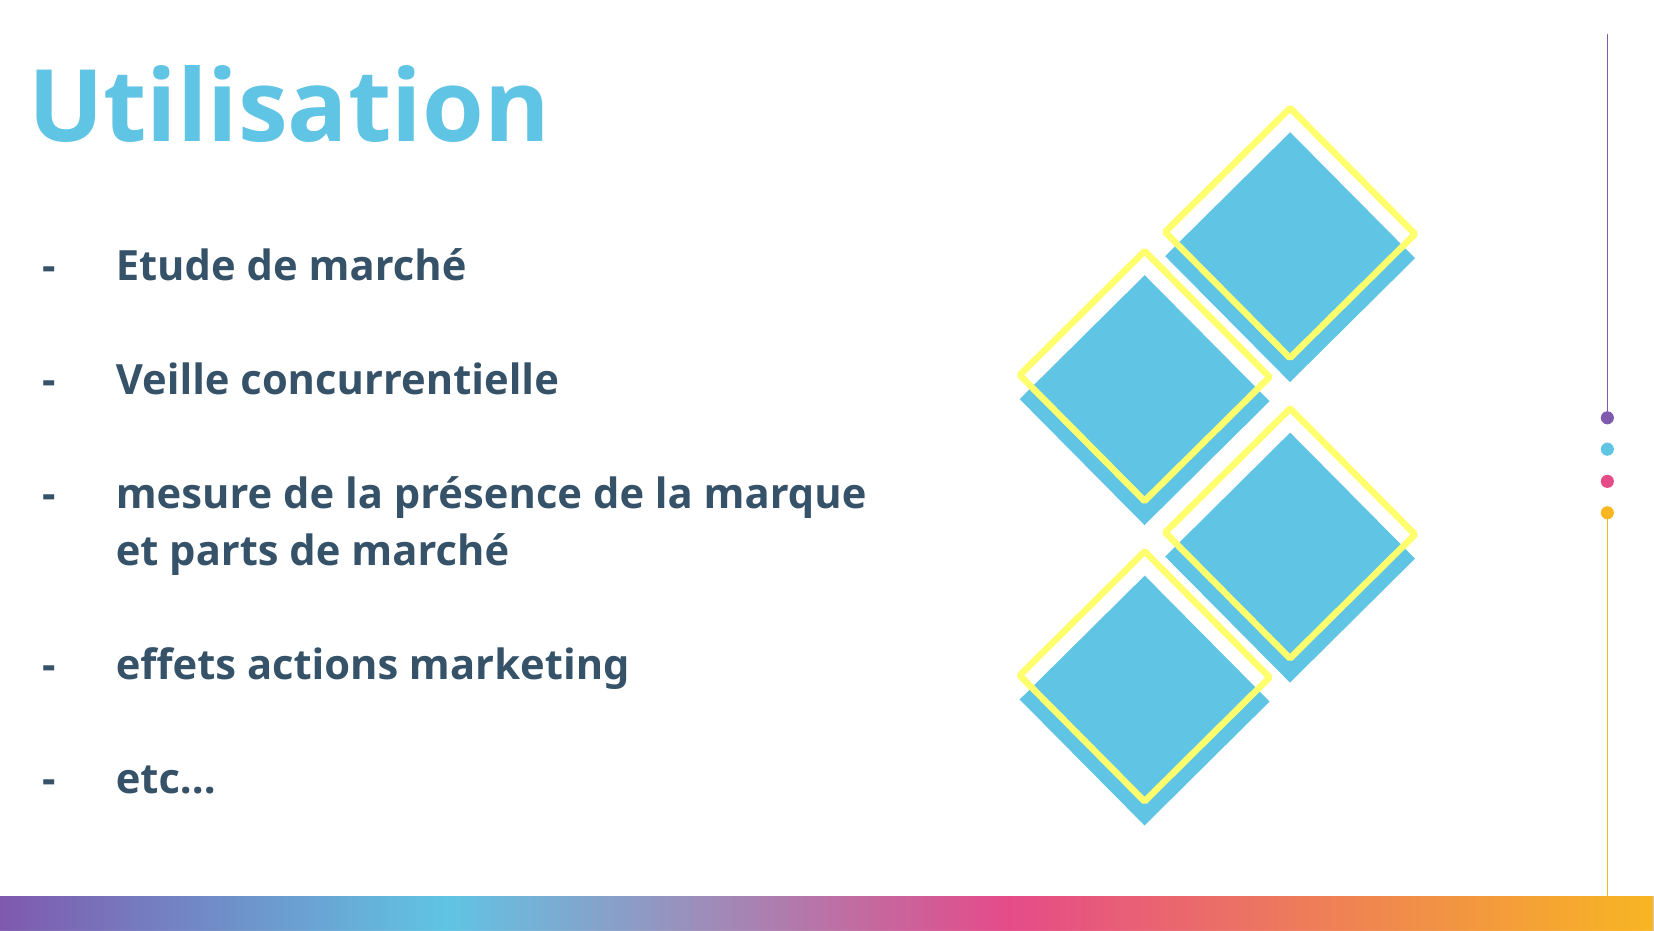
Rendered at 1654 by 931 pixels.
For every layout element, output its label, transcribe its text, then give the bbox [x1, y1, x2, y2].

picture [0, 896, 1654, 931]
title Utilisation [28, 0, 1034, 206]
title - Etude de marché - Veille concurrentielle - mesure de la présence de la marque et parts de marché - effets actions marketing - etc... [41, 236, 963, 863]
